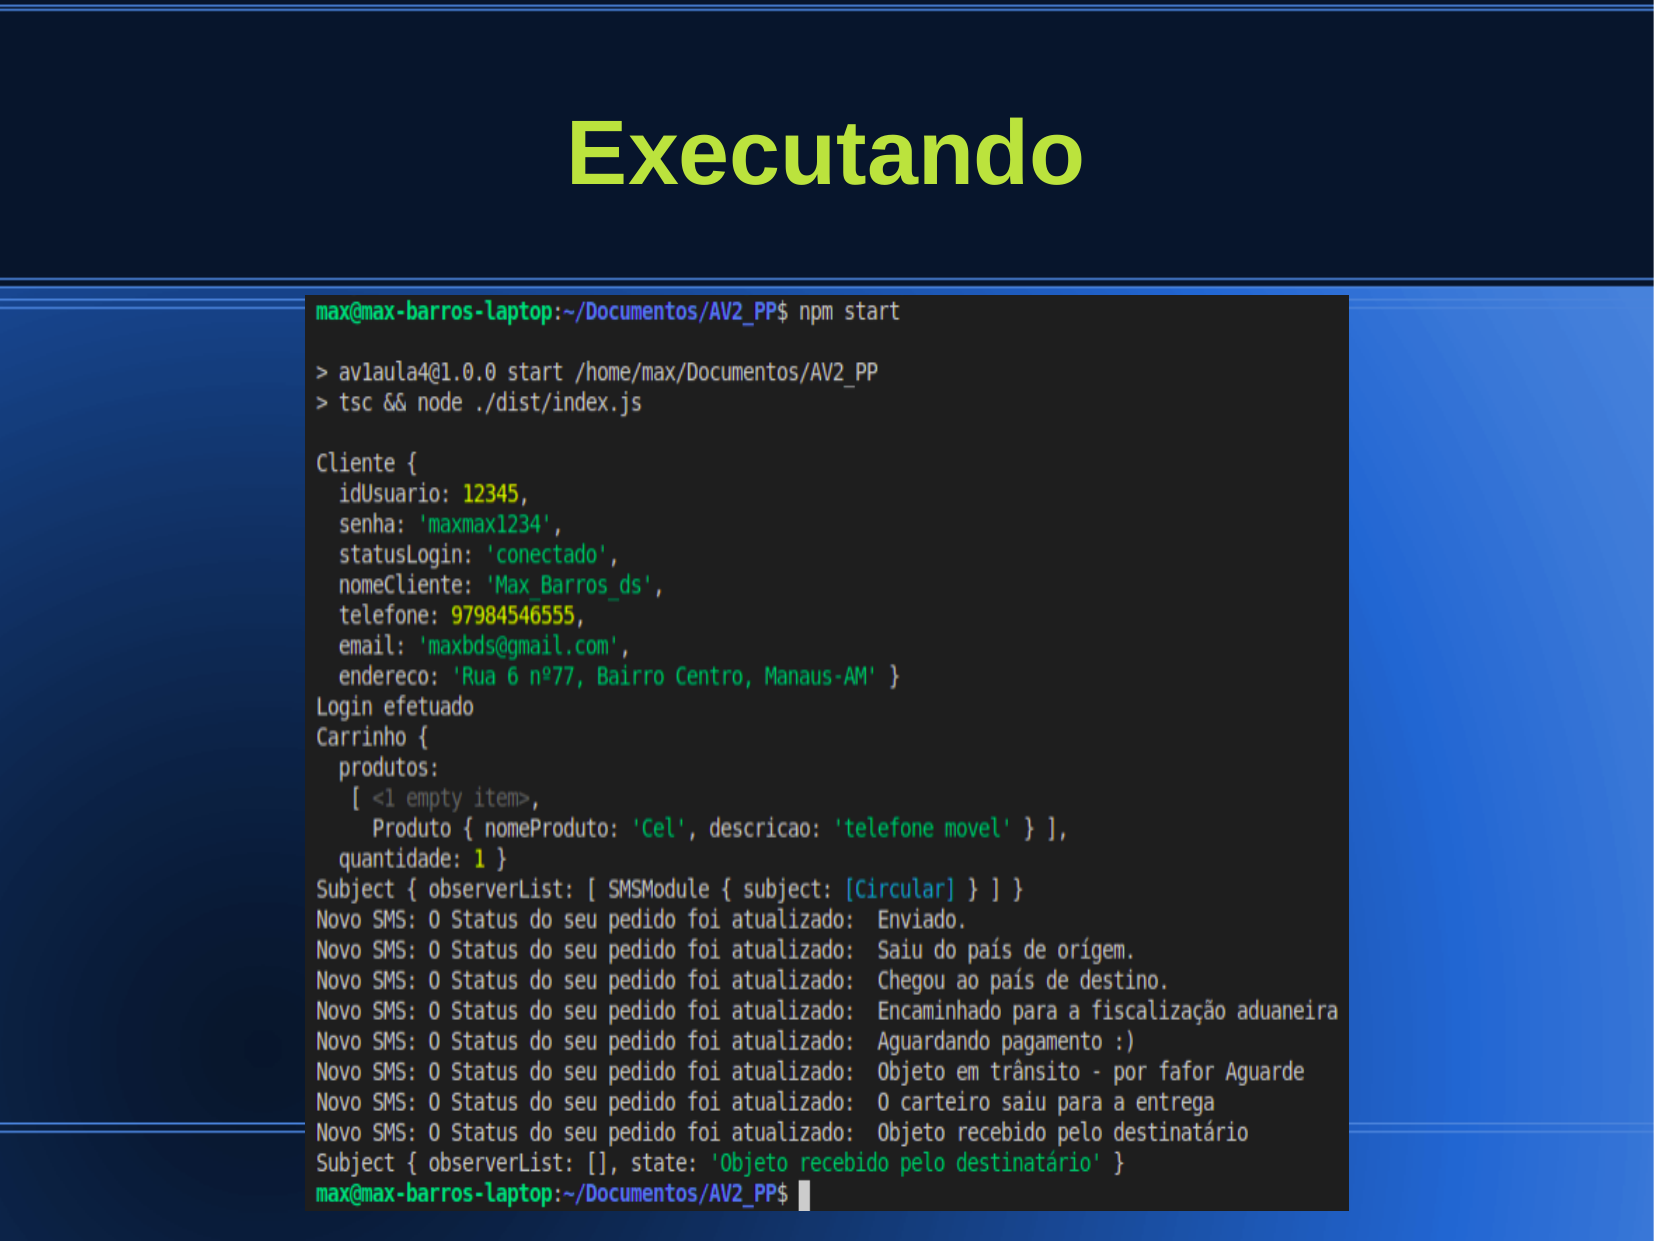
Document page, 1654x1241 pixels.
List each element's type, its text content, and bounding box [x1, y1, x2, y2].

picture [0, 0, 1654, 1241]
title Executando [82, 49, 1571, 257]
